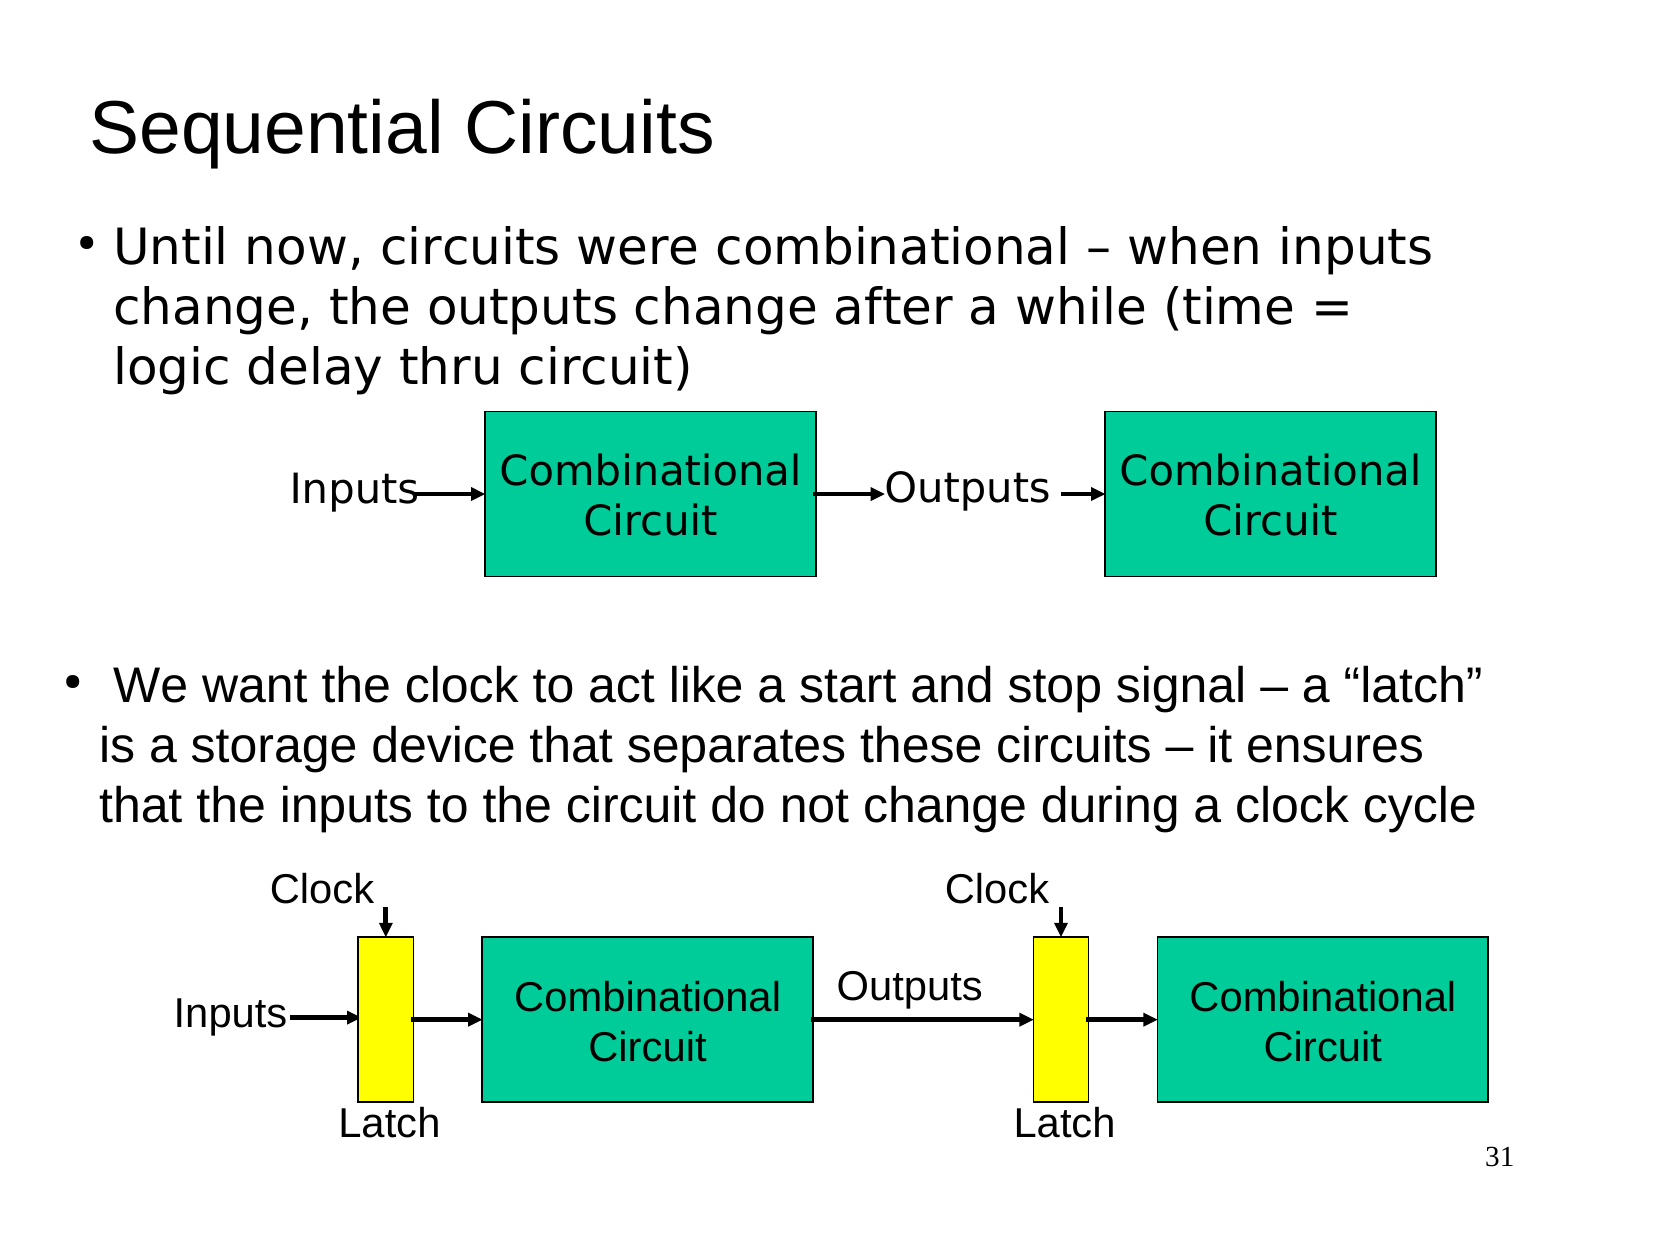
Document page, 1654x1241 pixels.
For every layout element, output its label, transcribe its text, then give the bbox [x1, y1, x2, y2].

text_box <number> [1185, 1129, 1530, 1213]
text_box [1033, 936, 1089, 1088]
text_box Outputs [821, 950, 998, 1017]
text_box Clock [930, 854, 1065, 920]
text_box Latch [323, 1088, 456, 1155]
text_box [358, 936, 414, 1088]
text_box Latch [998, 1088, 1131, 1155]
text_box Combinational Circuit [1105, 411, 1436, 577]
text_box We want the clock to act like a start and stop signal – a “latch” is a storage device that separates these circuits – it ensures that the inputs to the circuit do not change during a clock cycle [48, 645, 1527, 841]
text_box Sequential Circuits [74, 71, 731, 177]
text_box Combinational Circuit [485, 411, 816, 577]
text_box Combinational Circuit [482, 936, 813, 1103]
text_box Clock [255, 854, 390, 920]
text_box Inputs [274, 454, 435, 521]
text_box Inputs [158, 978, 303, 1044]
text_box Combinational Circuit [1157, 936, 1489, 1103]
text_box Until now, circuits were combinational – when inputs change, the outputs change after a while (time = logic delay thru circuit) [63, 206, 1489, 282]
text_box Outputs [869, 452, 1066, 519]
